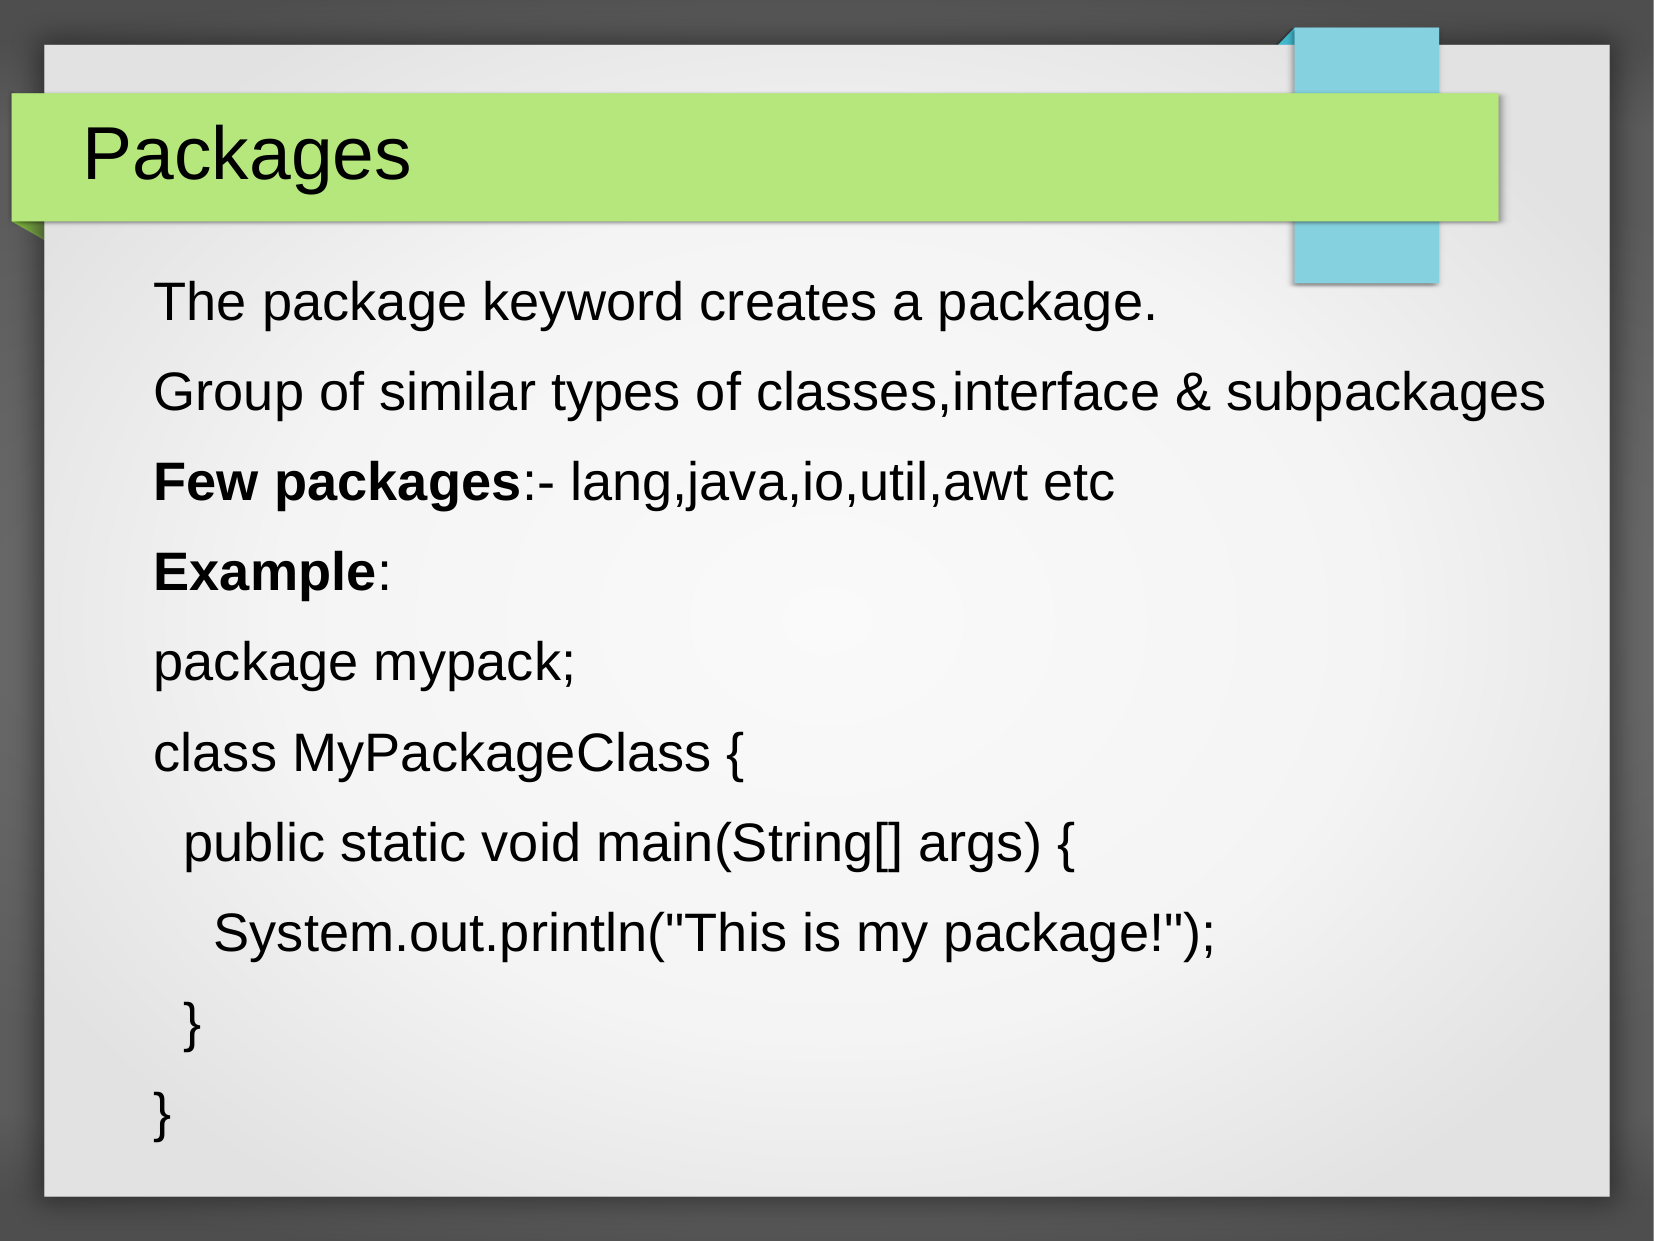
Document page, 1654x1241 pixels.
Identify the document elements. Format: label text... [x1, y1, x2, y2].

title Packages [82, 94, 1264, 213]
list The package keyword creates a package. Group of similar types of classes,interface & subpackages Few packages:- lang,java,io,util,awt etc Example: package mypack; class MyPackageClass { public static void main(String[] args) { System.out.println("This is my package!"); } } [82, 271, 1583, 1158]
picture [0, 0, 1654, 1241]
